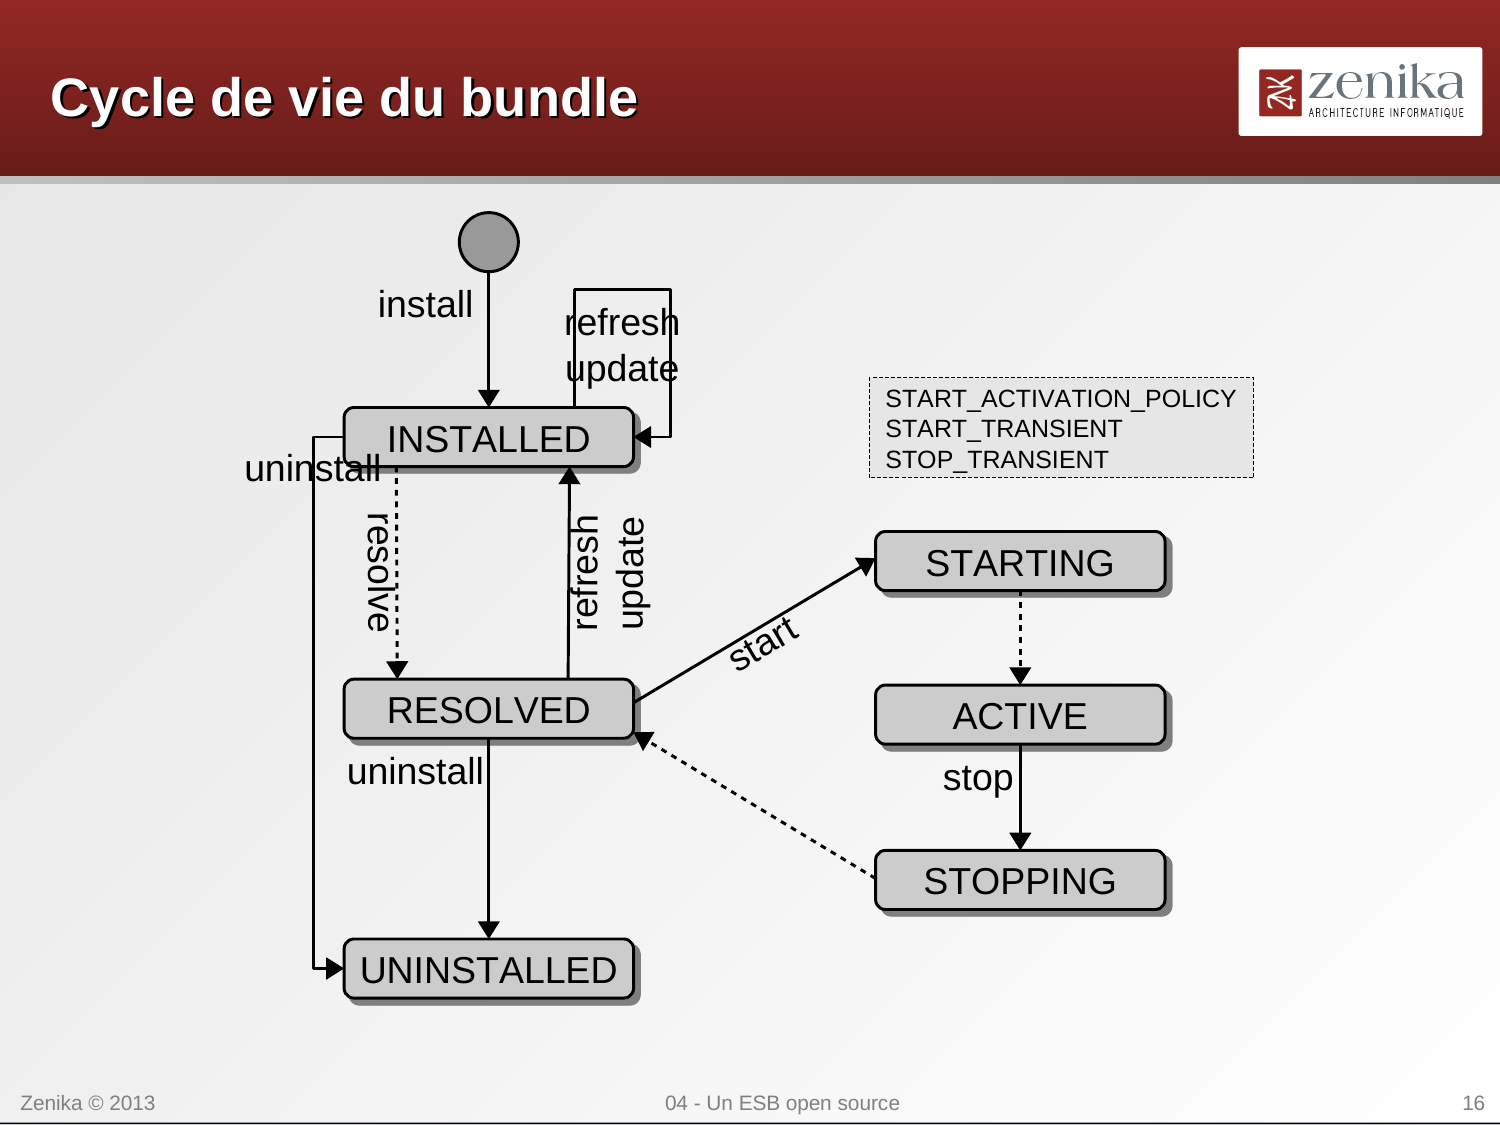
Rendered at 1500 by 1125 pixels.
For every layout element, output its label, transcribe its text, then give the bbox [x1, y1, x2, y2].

title Cycle de vie du bundle [50, 15, 1206, 180]
text_box ACTIVE [875, 685, 1166, 745]
picture [1257, 58, 1464, 125]
text_box [459, 212, 519, 272]
text_box STARTING [875, 531, 1166, 591]
text_box UNINSTALLED [344, 938, 634, 999]
text_box INSTALLED [344, 407, 634, 467]
text_box STOPPING [875, 850, 1166, 910]
text_box RESOLVED [344, 679, 634, 739]
text_box START_ACTIVATION_POLICY START_TRANSIENT STOP_TRANSIENT [869, 377, 1254, 478]
